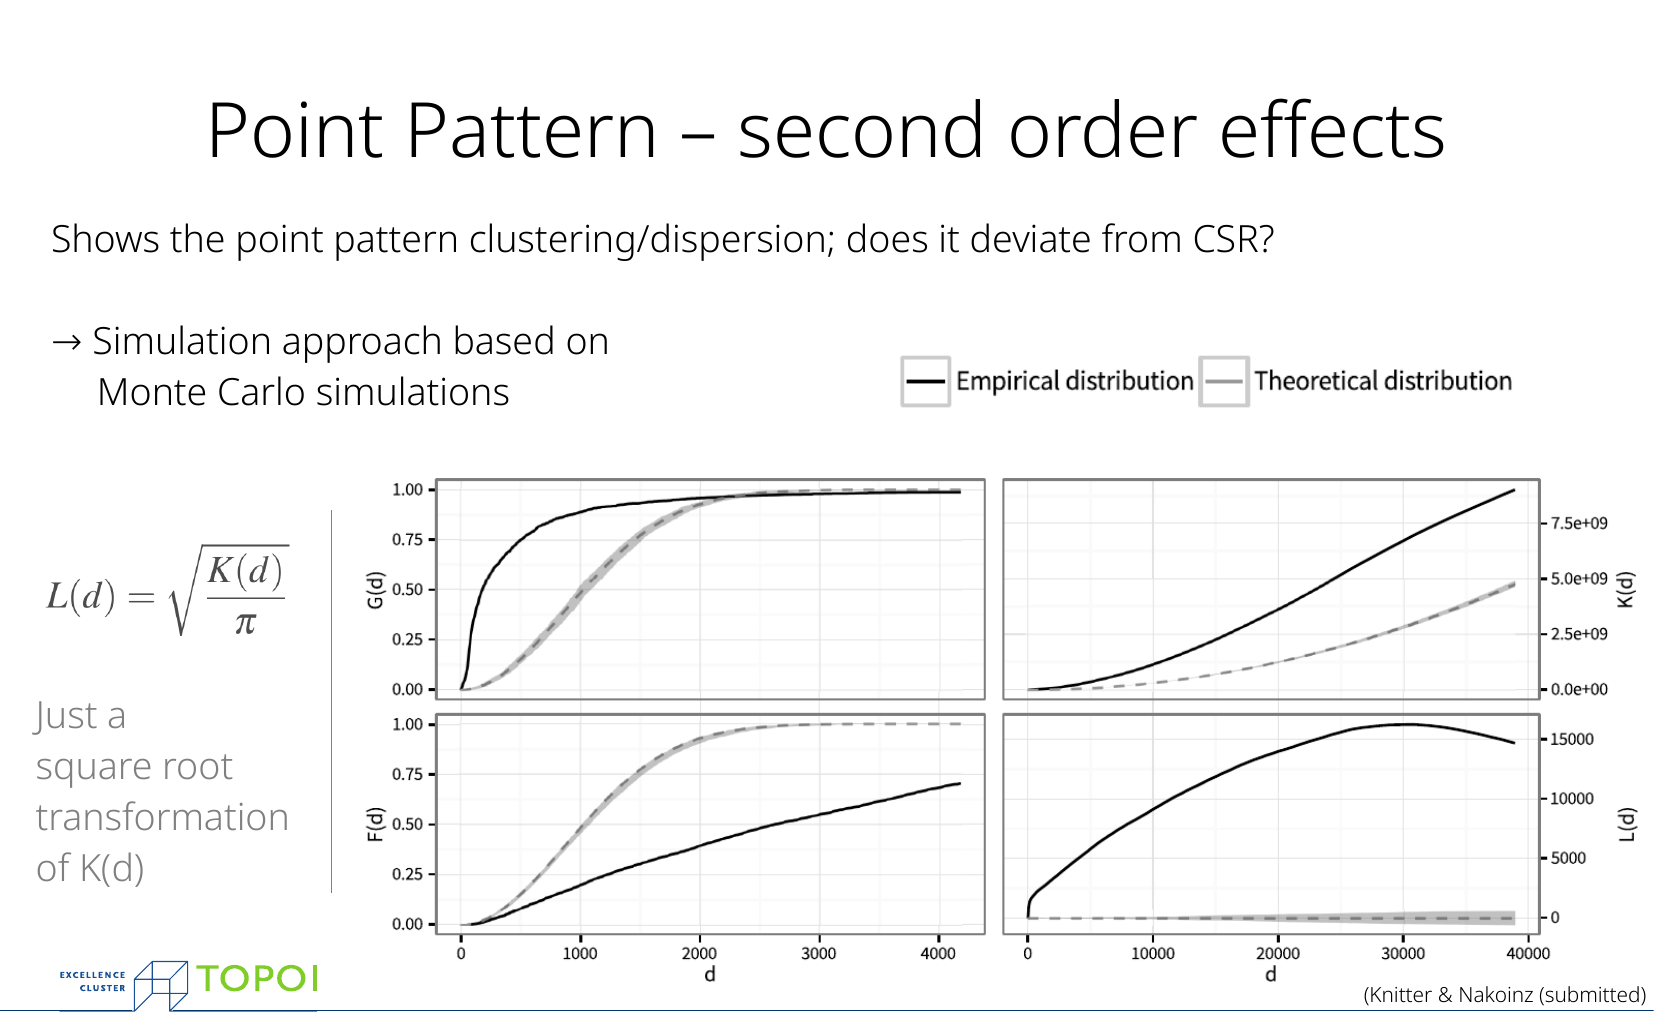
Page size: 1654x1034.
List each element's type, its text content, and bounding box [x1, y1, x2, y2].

text_box (Knitter & Nakoinz (submitted) [1090, 972, 1654, 1016]
text_box Just a square root transformation of K(d) [20, 681, 316, 902]
picture [30, 539, 291, 644]
text_box Shows the point pattern clustering/dispersion; does it deviate from CSR? → Simulation approach based on Monte Carlo simulations [36, 204, 1277, 425]
picture [872, 337, 1517, 420]
title Point Pattern – second order effects [82, 41, 1571, 214]
picture [343, 447, 1638, 994]
